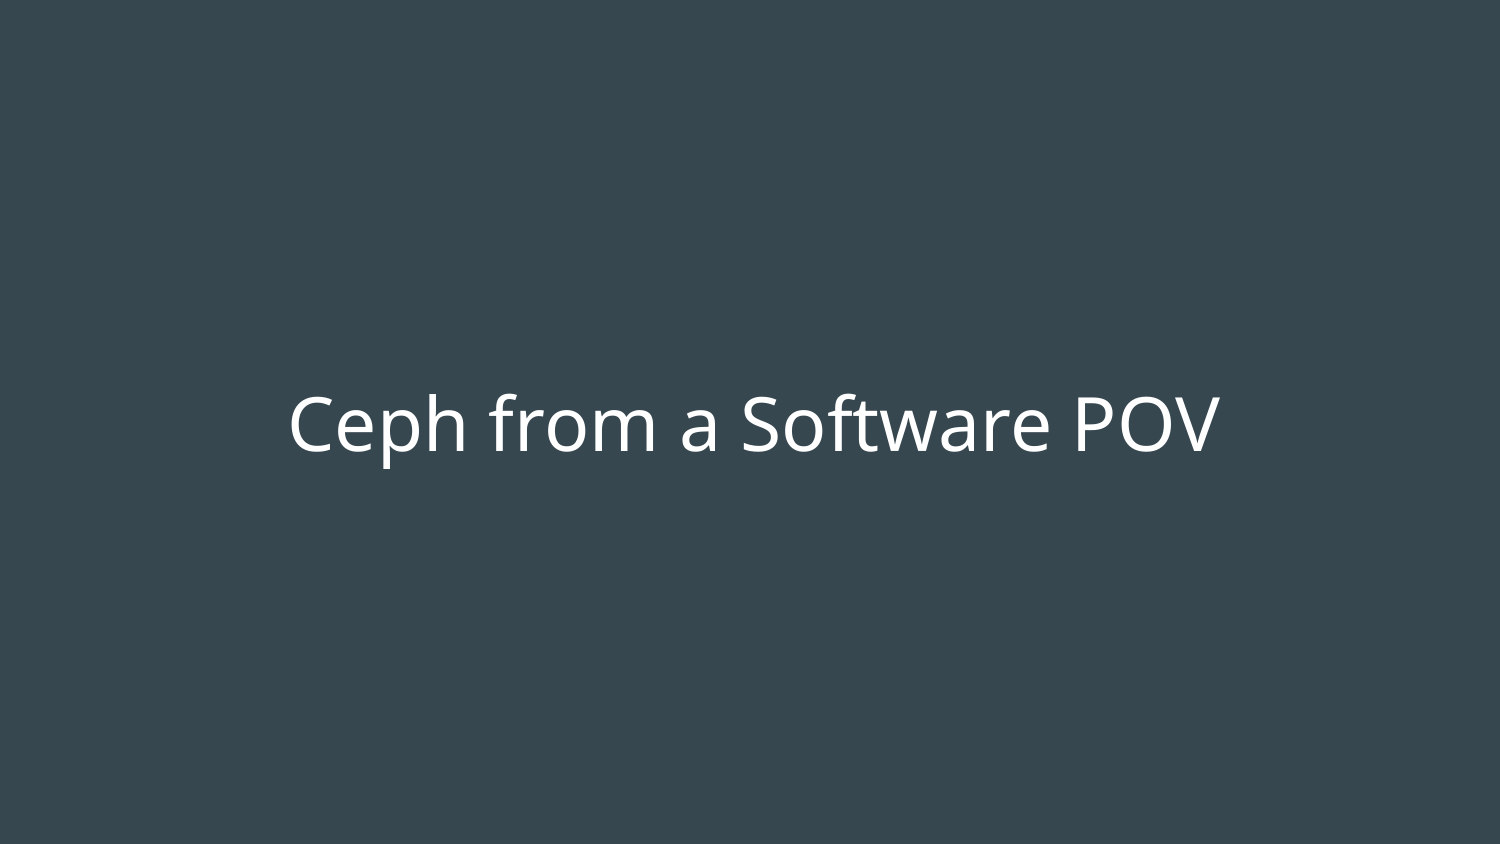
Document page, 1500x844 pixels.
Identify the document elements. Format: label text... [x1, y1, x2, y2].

title Ceph from a Software POV [110, 351, 1399, 493]
